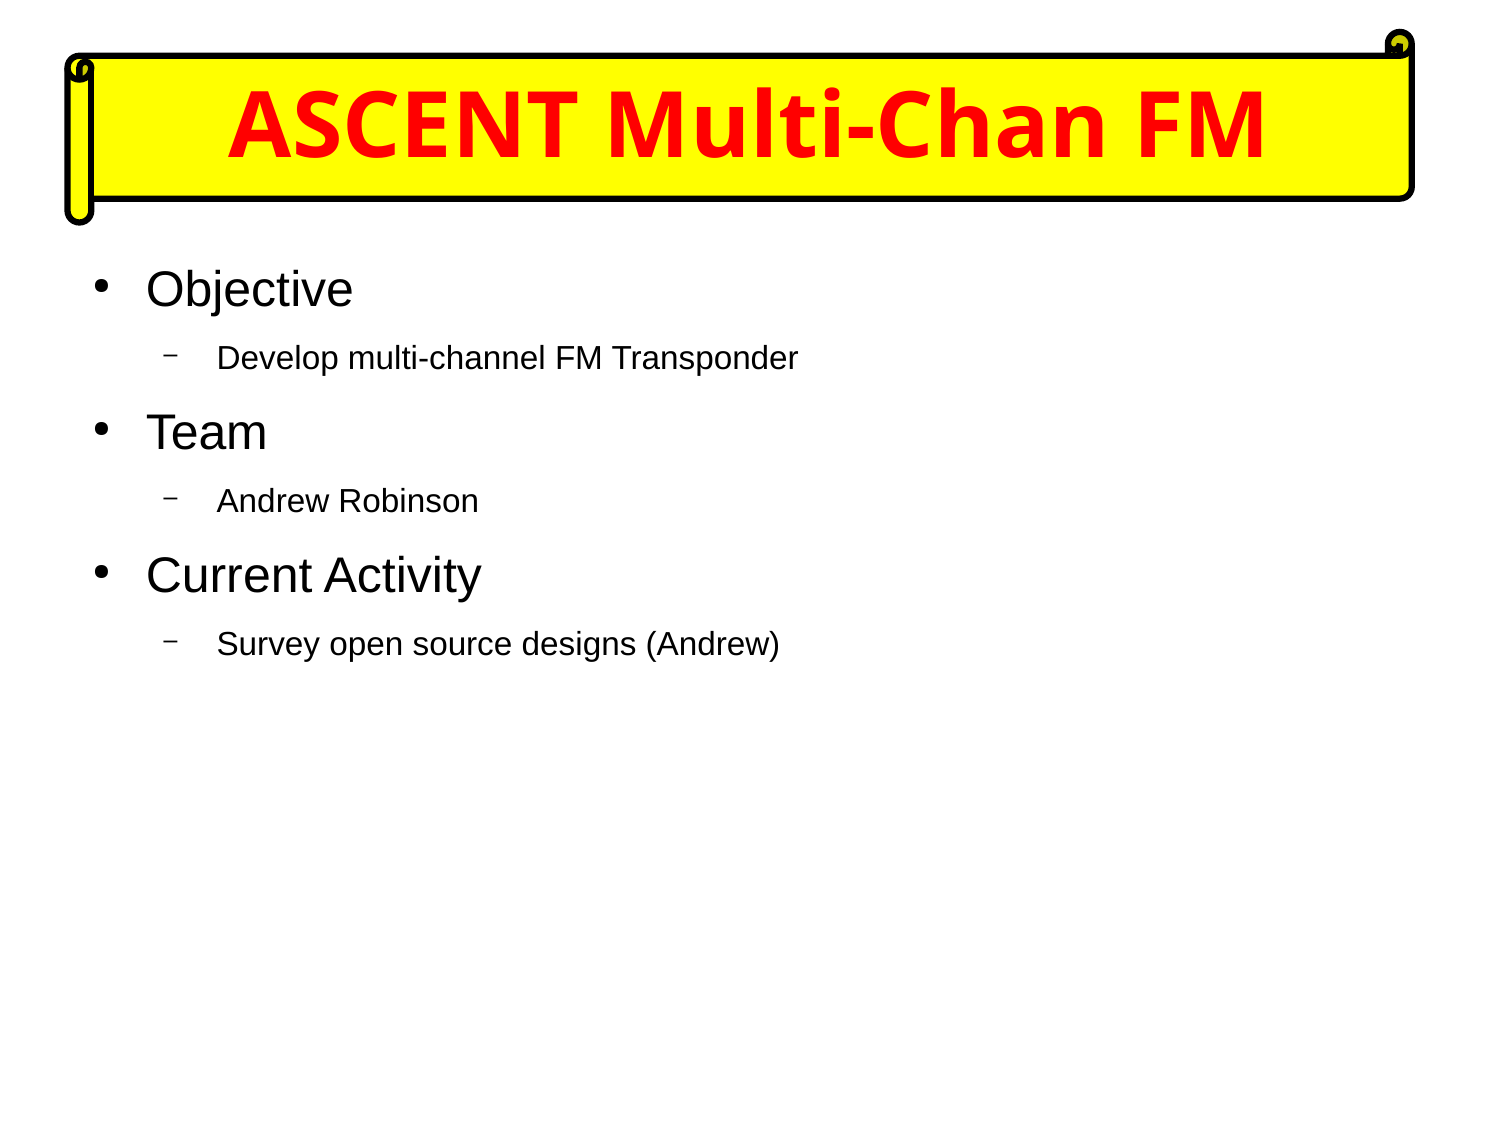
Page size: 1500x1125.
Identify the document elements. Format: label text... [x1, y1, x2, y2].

list Objective Develop multi-channel FM Transponder Team Andrew Robinson Current Activity Survey open source designs (Andrew) [75, 263, 1425, 916]
text_box ASCENT Multi-Chan FM [0, 58, 1500, 184]
text_box [67, 184, 1412, 223]
text_box [72, 31, 1412, 58]
